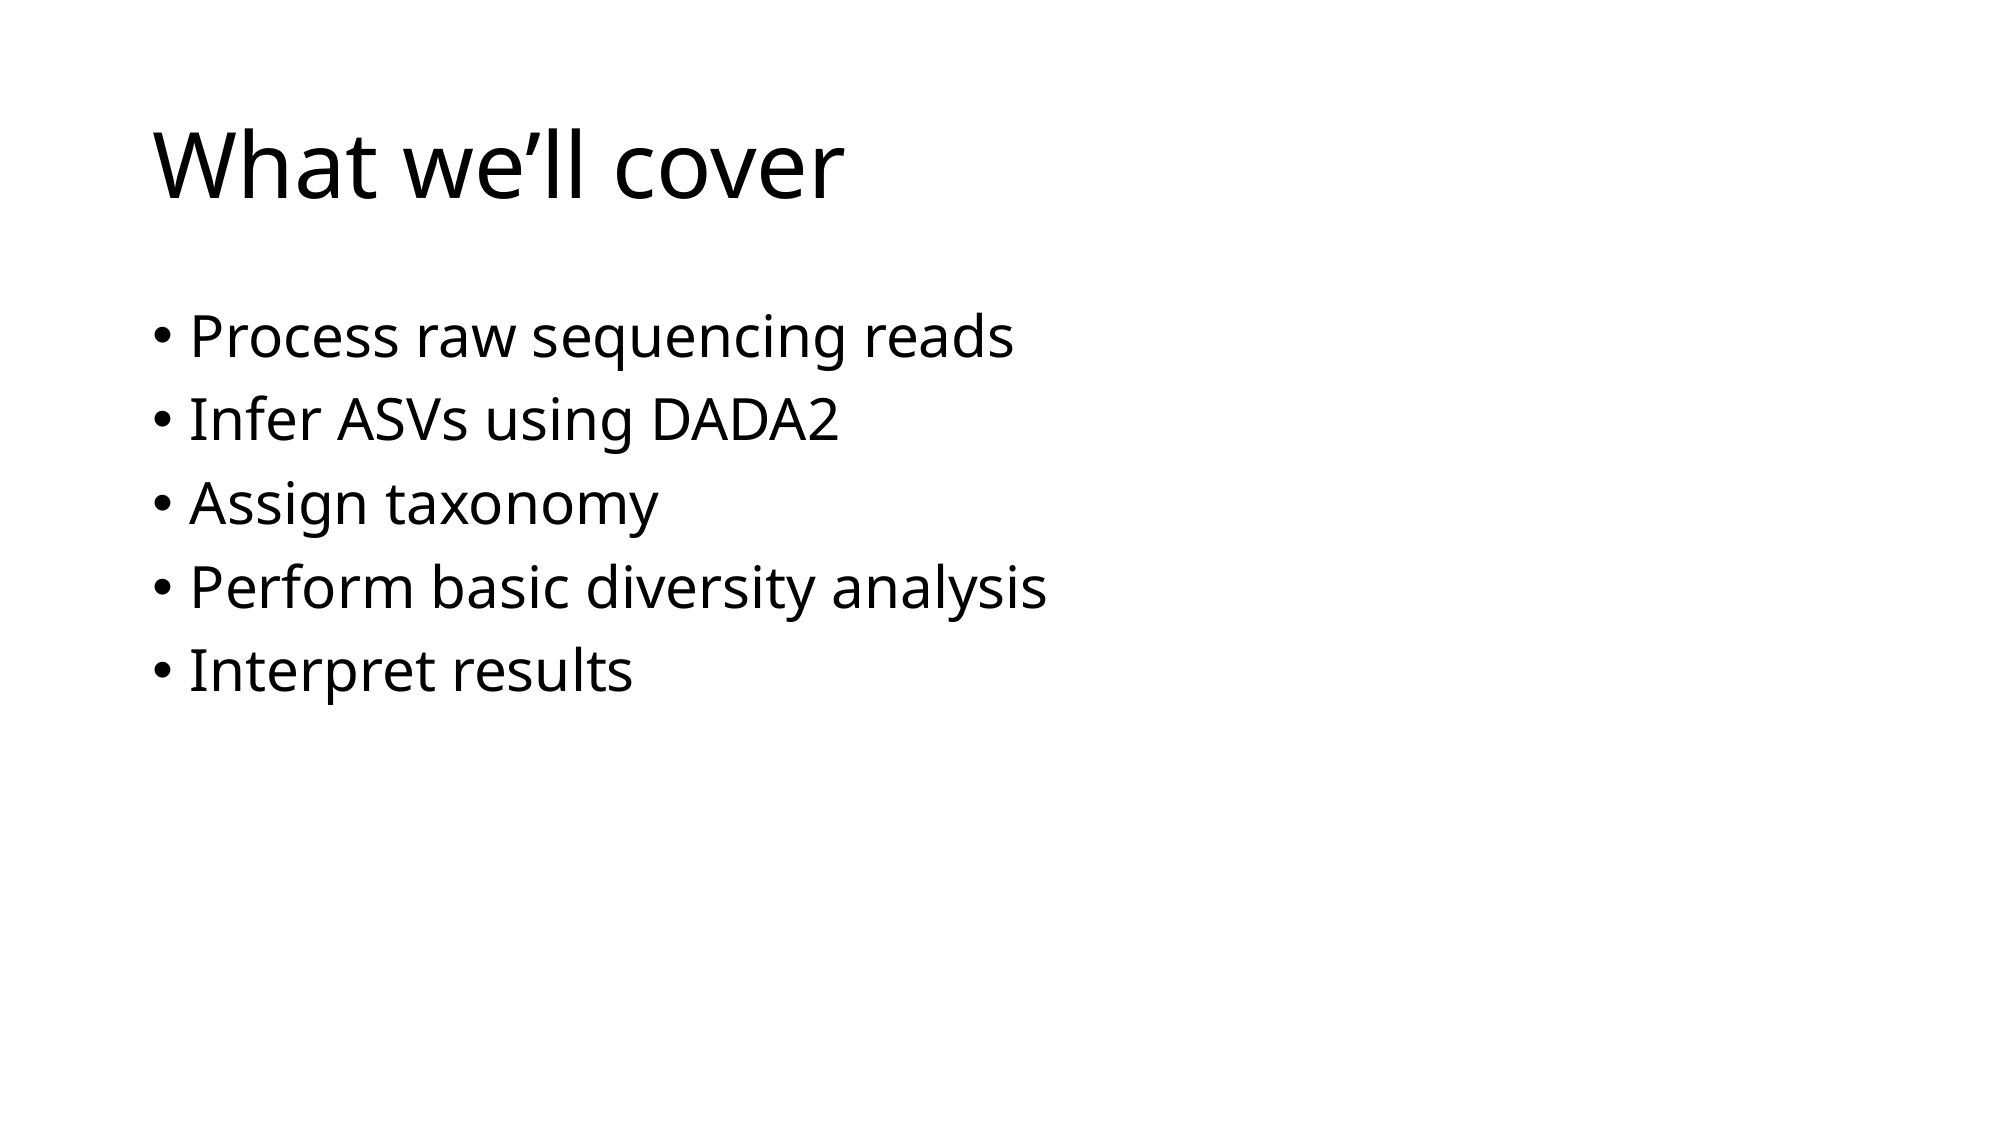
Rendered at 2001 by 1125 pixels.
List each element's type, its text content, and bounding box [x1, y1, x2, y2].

list Process raw sequencing reads Infer ASVs using DADA2 Assign taxonomy Perform basic diversity analysis Interpret results [137, 299, 1863, 1014]
title What we’ll cover [137, 59, 1863, 278]
